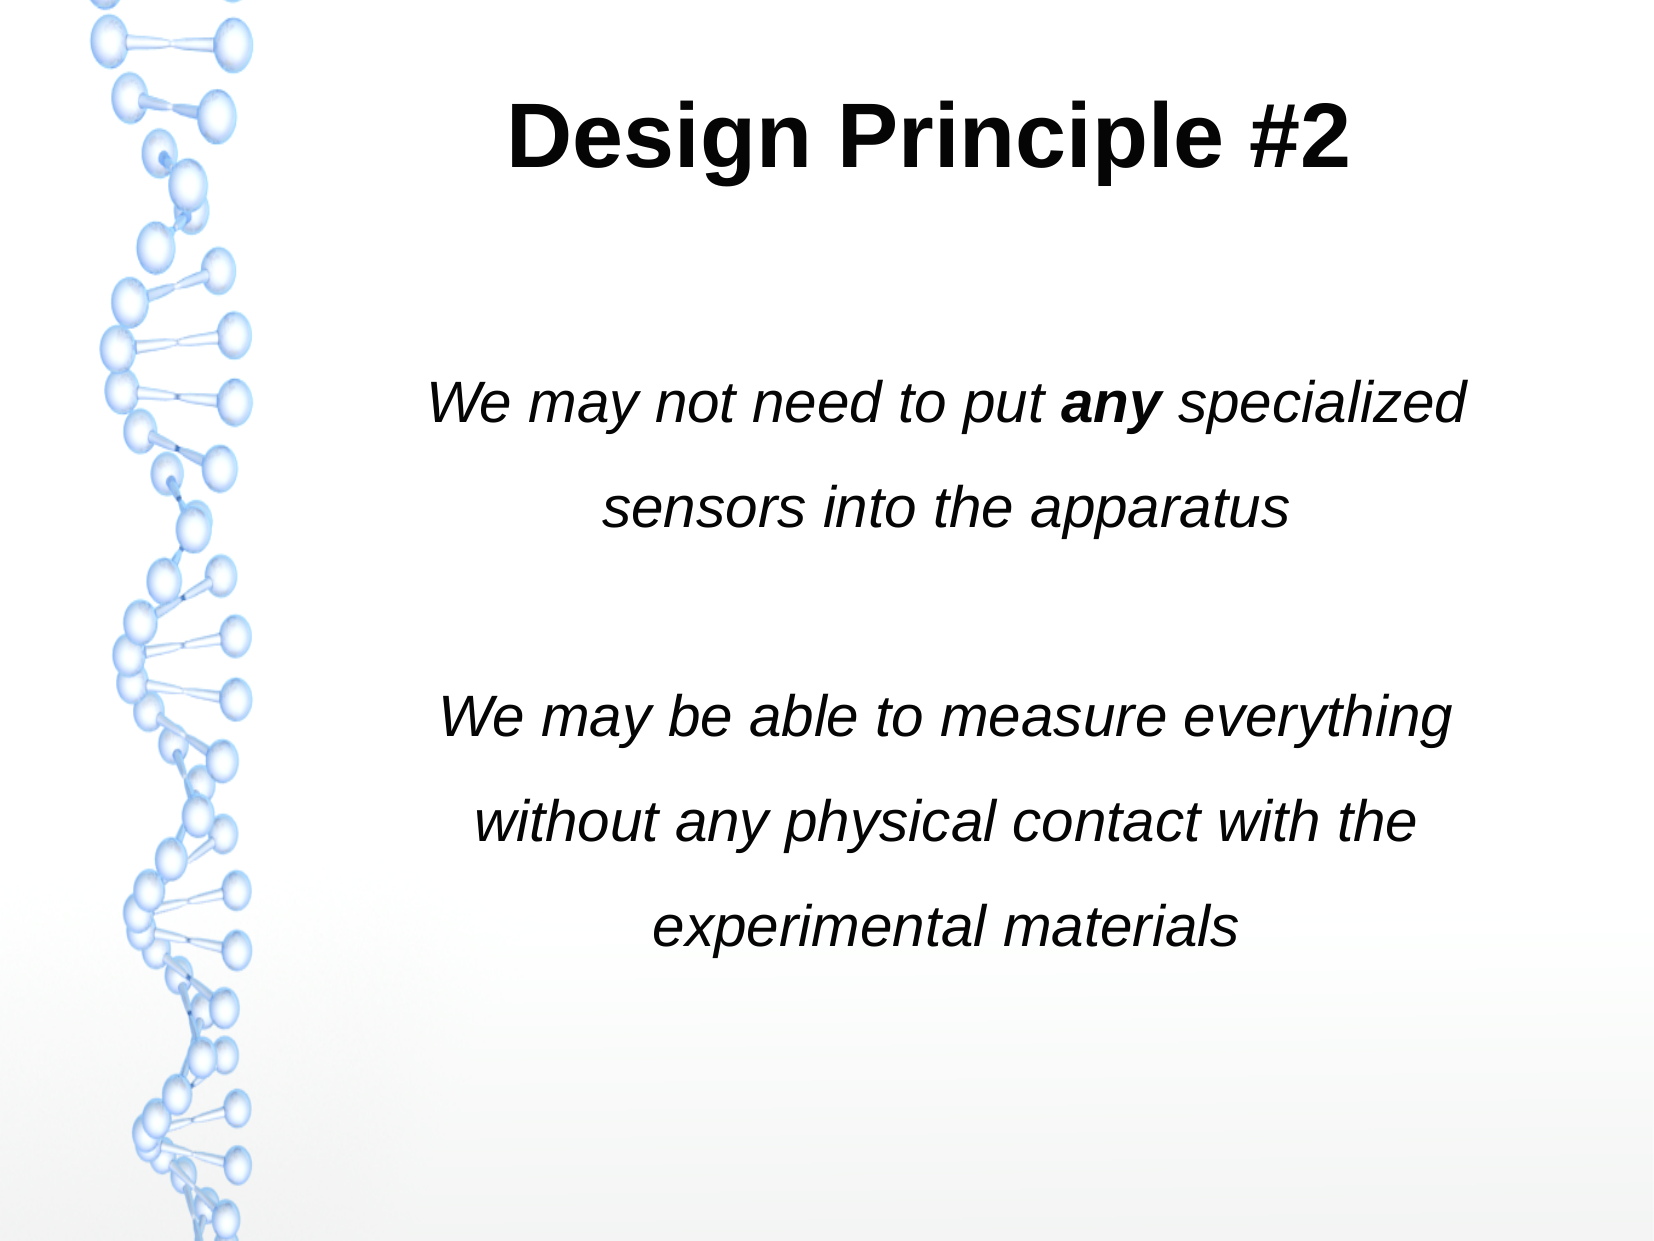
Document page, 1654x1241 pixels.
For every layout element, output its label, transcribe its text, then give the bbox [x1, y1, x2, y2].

title Design Principle #2 [265, 47, 1595, 226]
list We may not need to put any specialized sensors into the apparatus We may be able to measure everything without any physical contact with the experimental materials [375, 255, 1541, 1051]
picture [0, 0, 1654, 1241]
